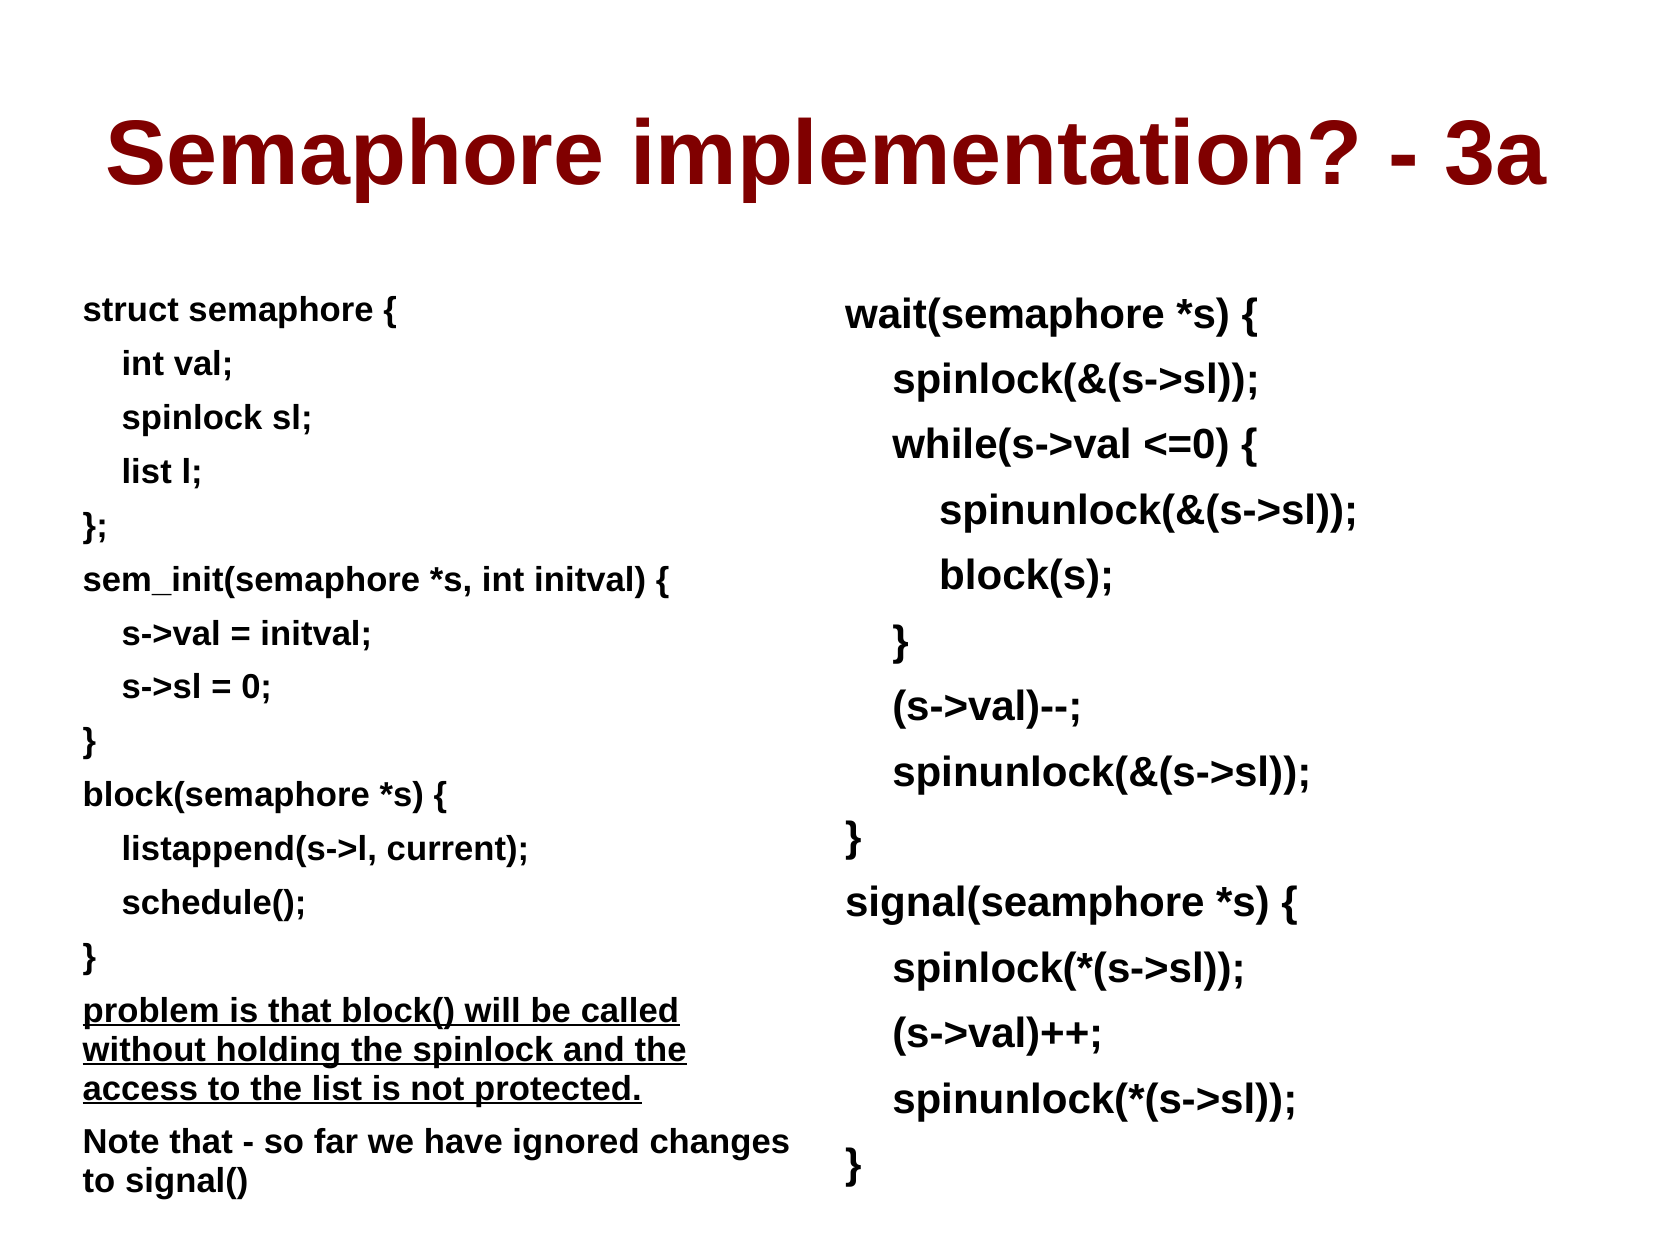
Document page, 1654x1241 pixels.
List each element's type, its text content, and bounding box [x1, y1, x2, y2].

list wait(semaphore *s) { spinlock(&(s->sl)); while(s->val <=0) { spinunlock(&(s->sl)); block(s); } (s->val)--; spinunlock(&(s->sl)); } signal(seamphore *s) { spinlock(*(s->sl)); (s->val)++; spinunlock(*(s->sl)); } [845, 290, 1595, 1193]
list struct semaphore { int val; spinlock sl; list l; }; sem_init(semaphore *s, int initval) { s->val = initval; s->sl = 0; } block(semaphore *s) { listappend(s->l, current); schedule(); } problem is that block() will be called without holding the spinlock and the access to the list is not protected. Note that - so far we have ignored changes to signal() [82, 290, 804, 1217]
title Semaphore implementation? - 3a [82, 49, 1571, 257]
